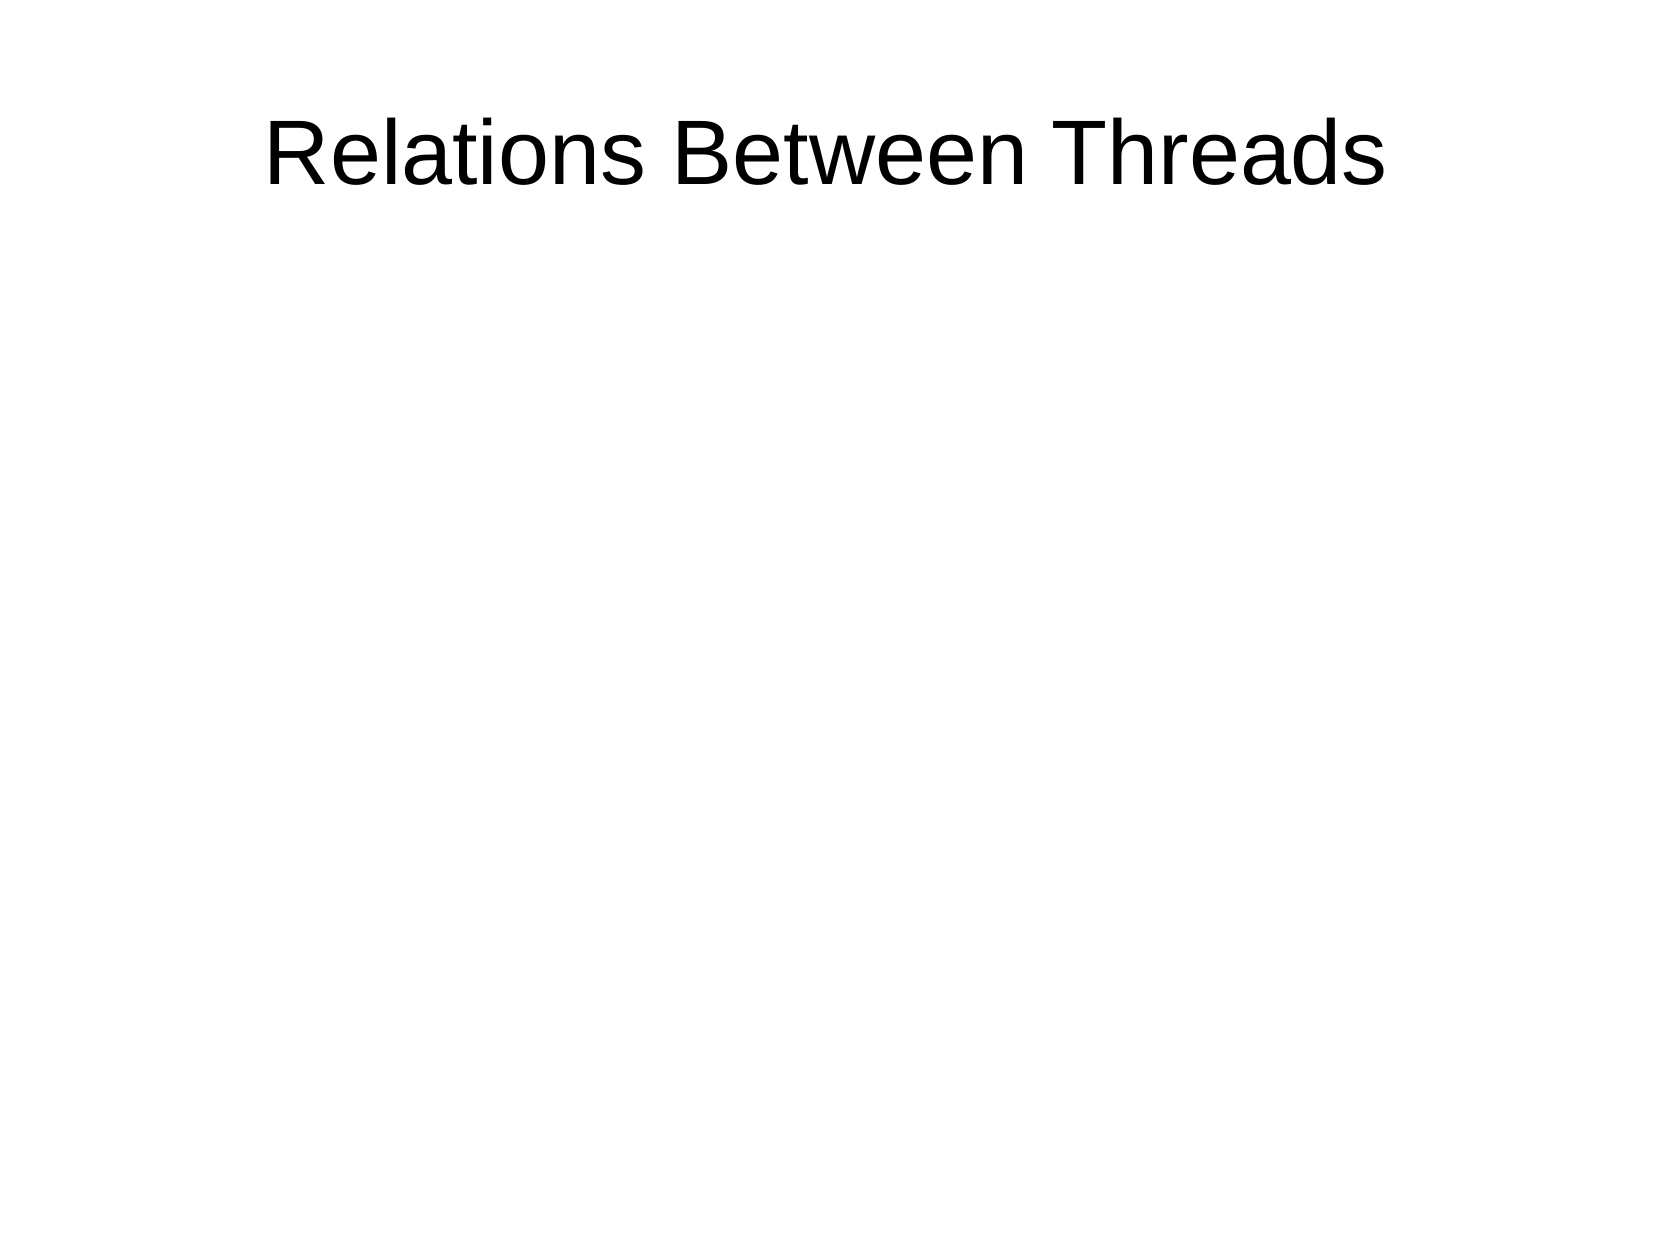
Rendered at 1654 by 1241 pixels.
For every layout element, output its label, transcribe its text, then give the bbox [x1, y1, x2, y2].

title Relations Between Threads [82, 49, 1571, 257]
